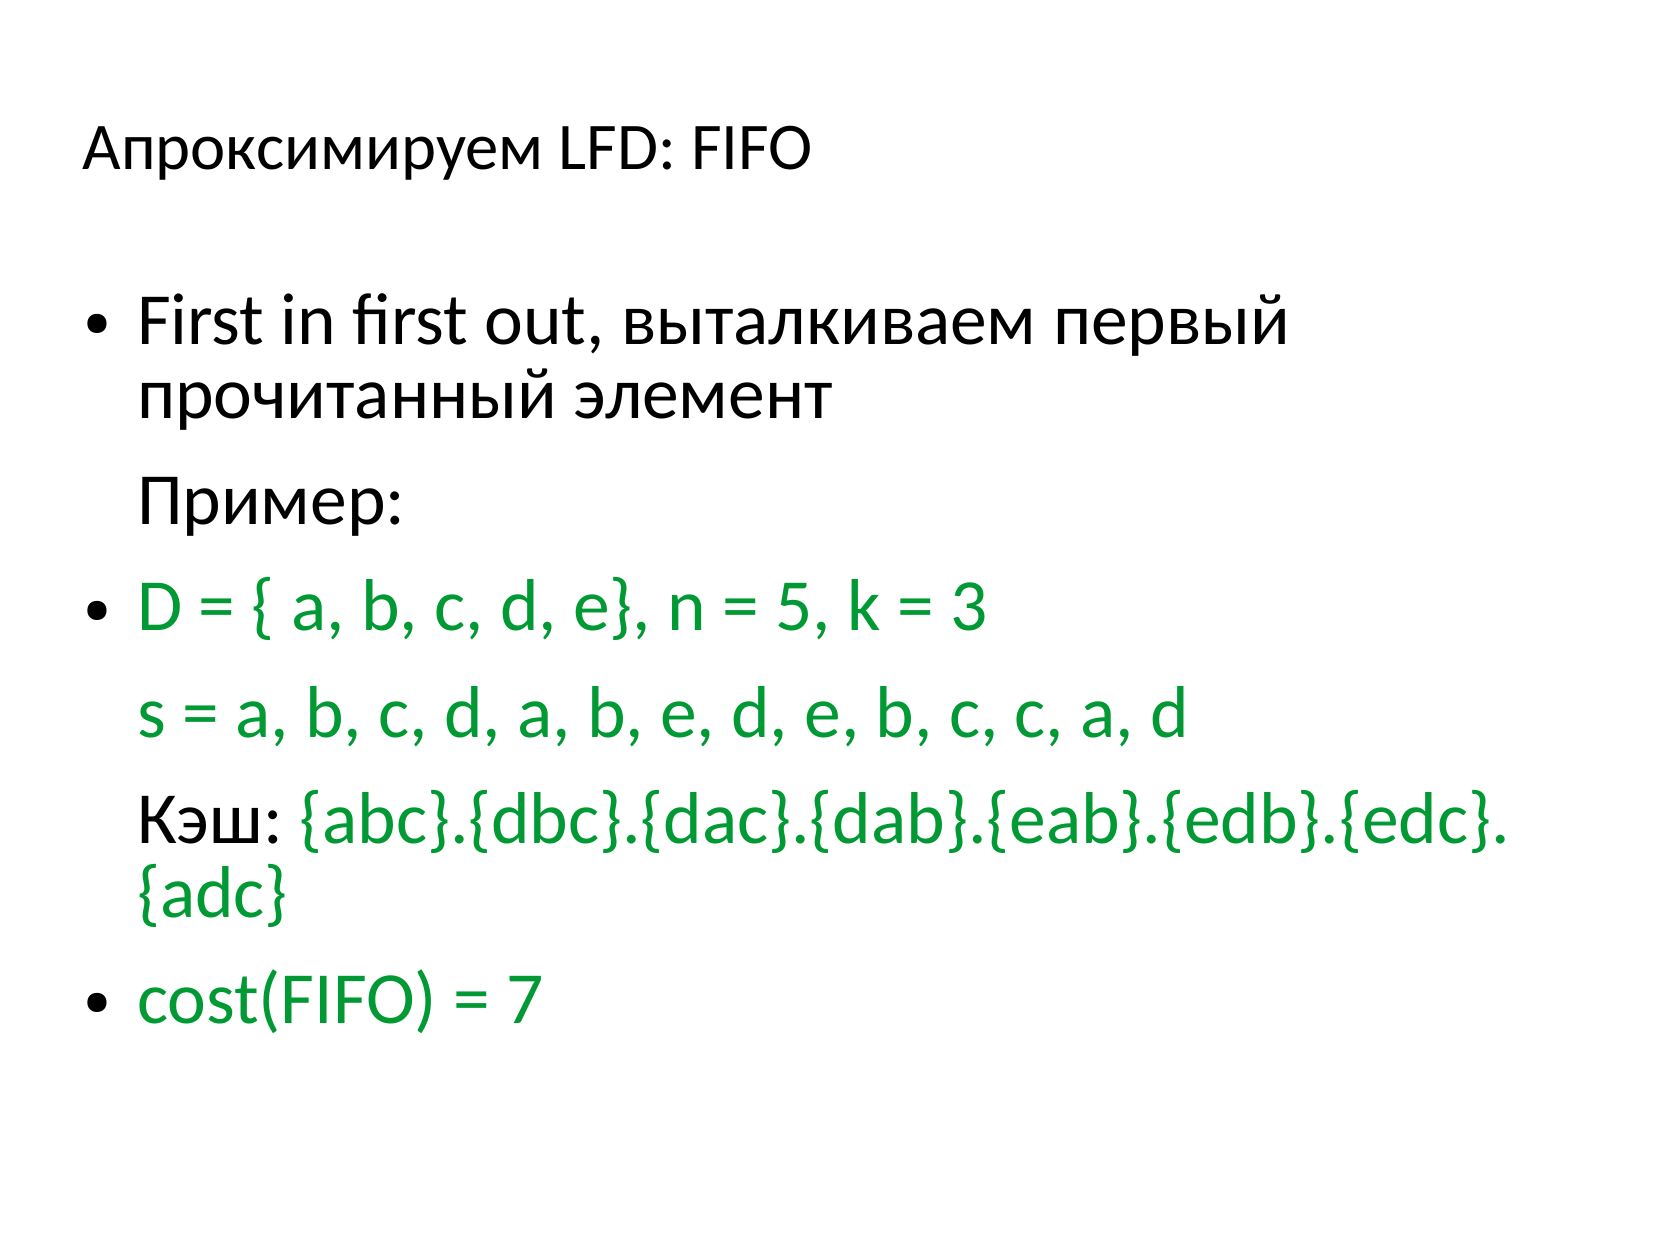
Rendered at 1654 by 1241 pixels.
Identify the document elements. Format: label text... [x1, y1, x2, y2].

list First in first out, выталкиваем первый прочитанный элемент Пример: D = { a, b, c, d, e}, n = 5, k = 3 s = a, b, c, d, a, b, e, d, e, b, c, c, a, d Кэш: {abc}.{dbc}.{dac}.{dab}.{eab}.{edb}.{edc}.{adc} cost(FIFO) = 7 [66, 289, 1555, 1108]
title Апроксимируем LFD: FIFO [82, 49, 1571, 257]
